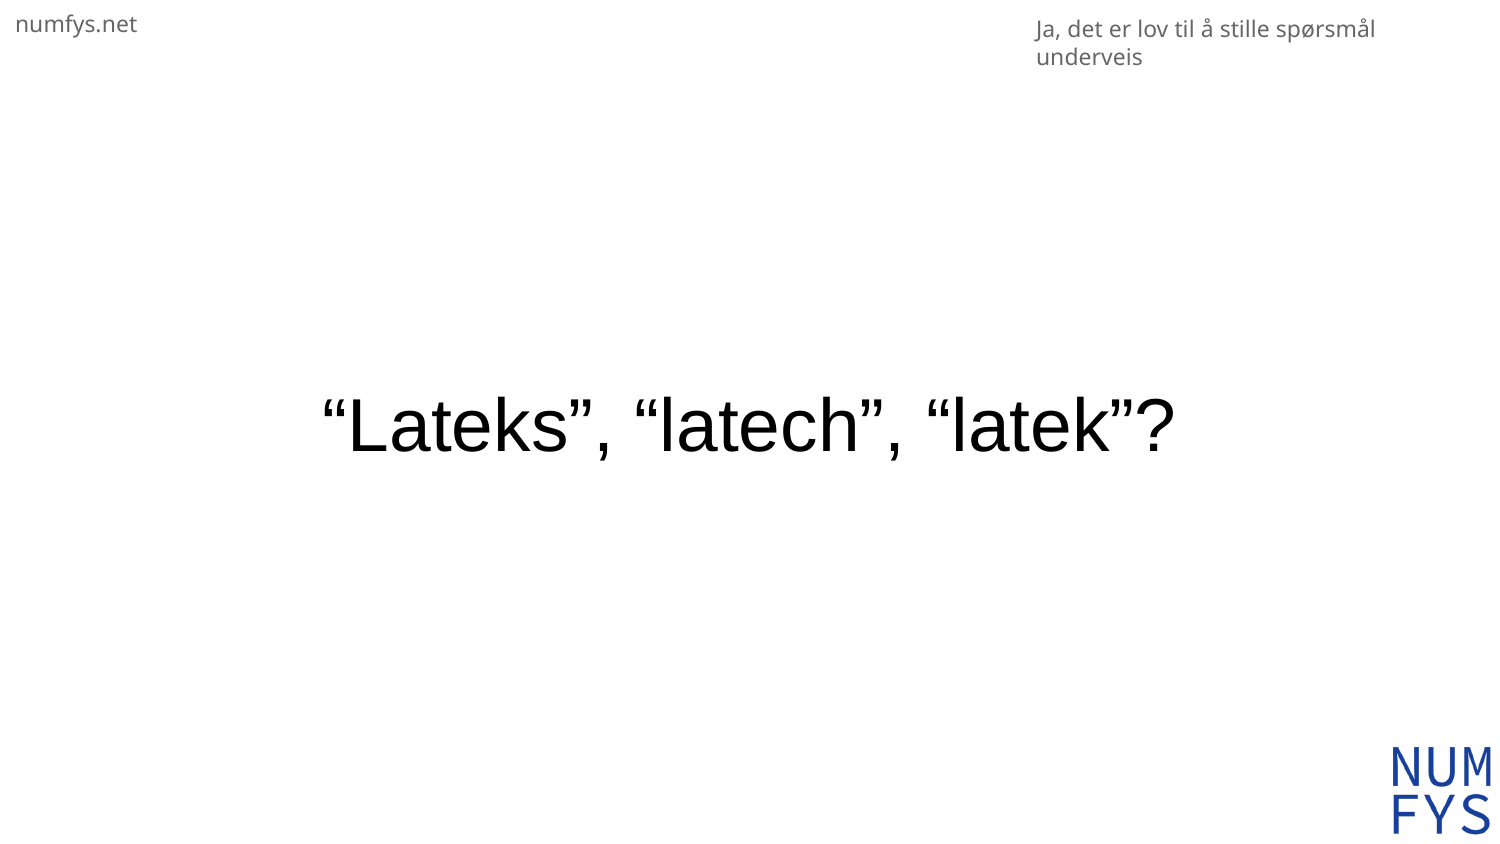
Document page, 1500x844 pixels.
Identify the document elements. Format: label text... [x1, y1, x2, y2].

title “Lateks”, “latech”, “latek”? [51, 352, 1449, 491]
picture [1383, 737, 1500, 844]
